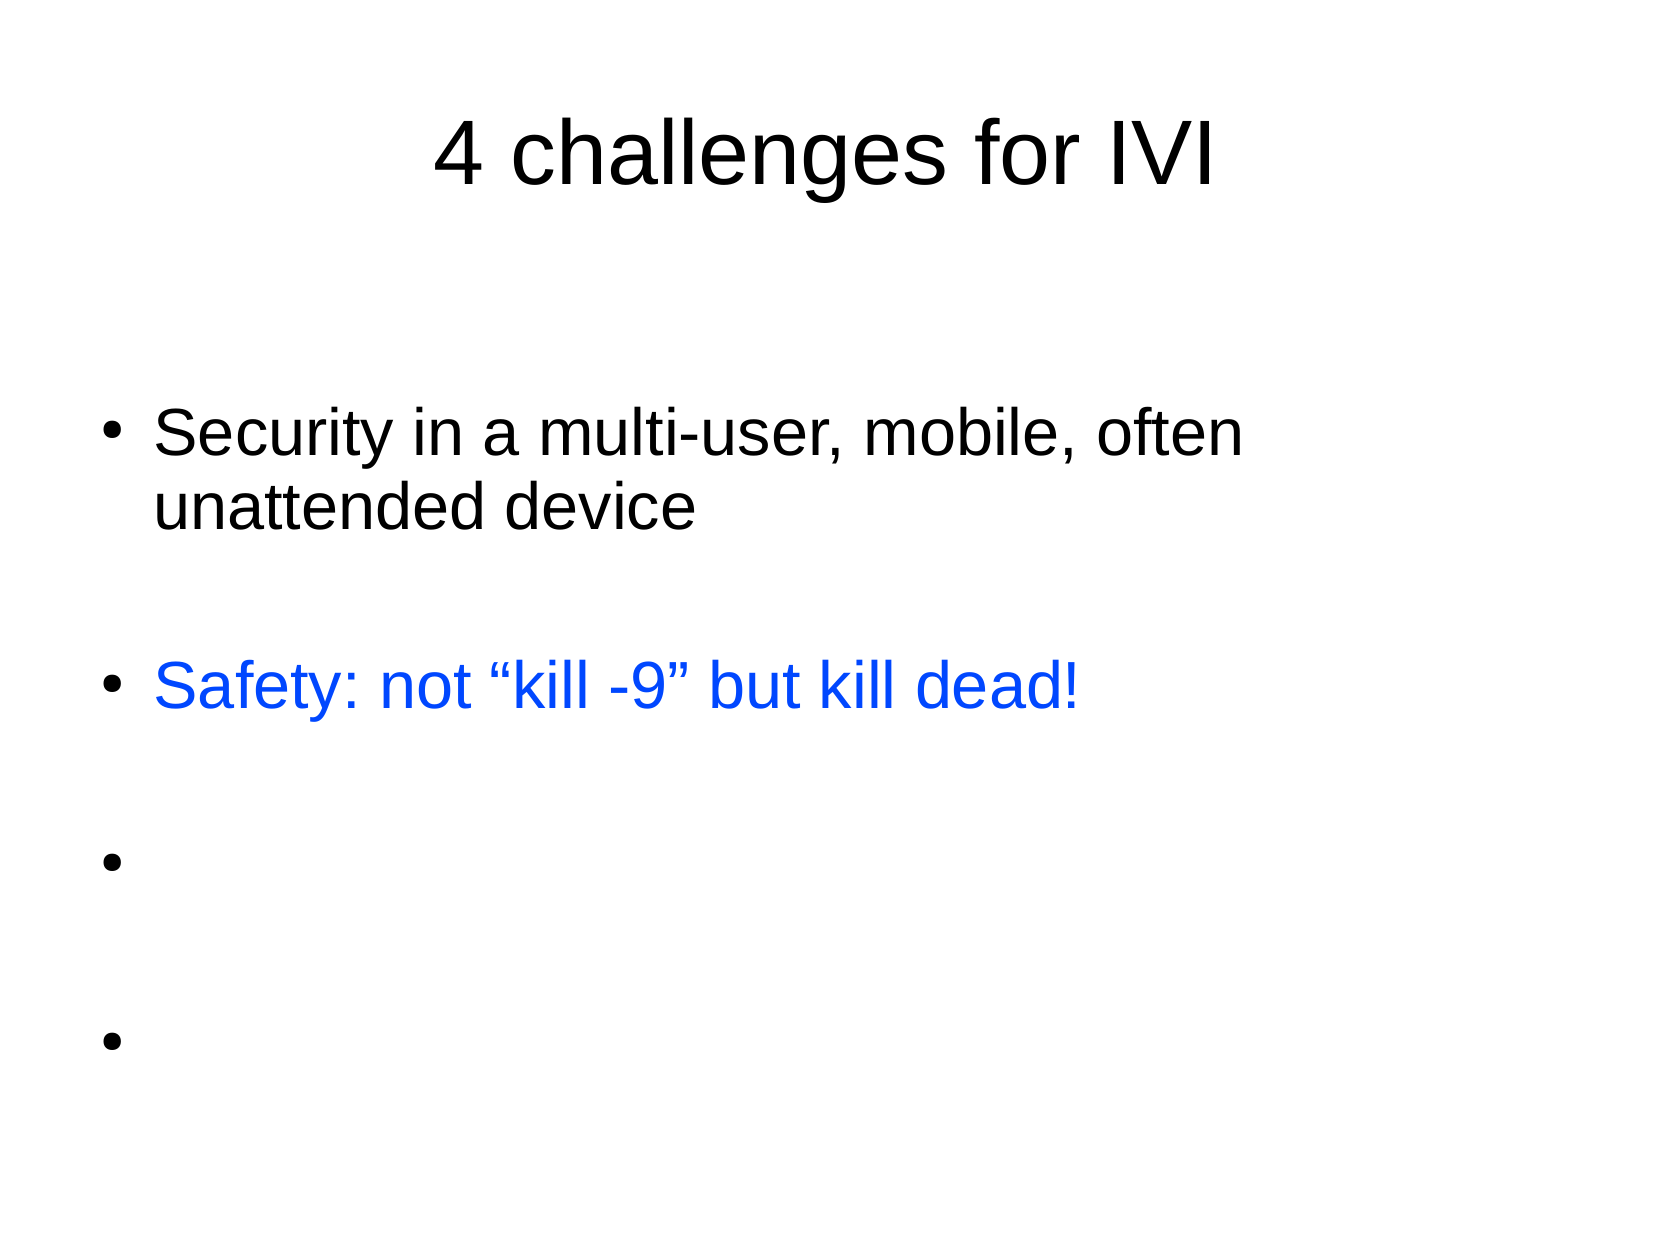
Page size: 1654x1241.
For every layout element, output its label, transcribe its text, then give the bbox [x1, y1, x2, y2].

title 4 challenges for IVI [82, 49, 1571, 257]
list Security in a multi-user, mobile, often unattended device Safety: not “kill -9” but kill dead! [82, 290, 1571, 1109]
